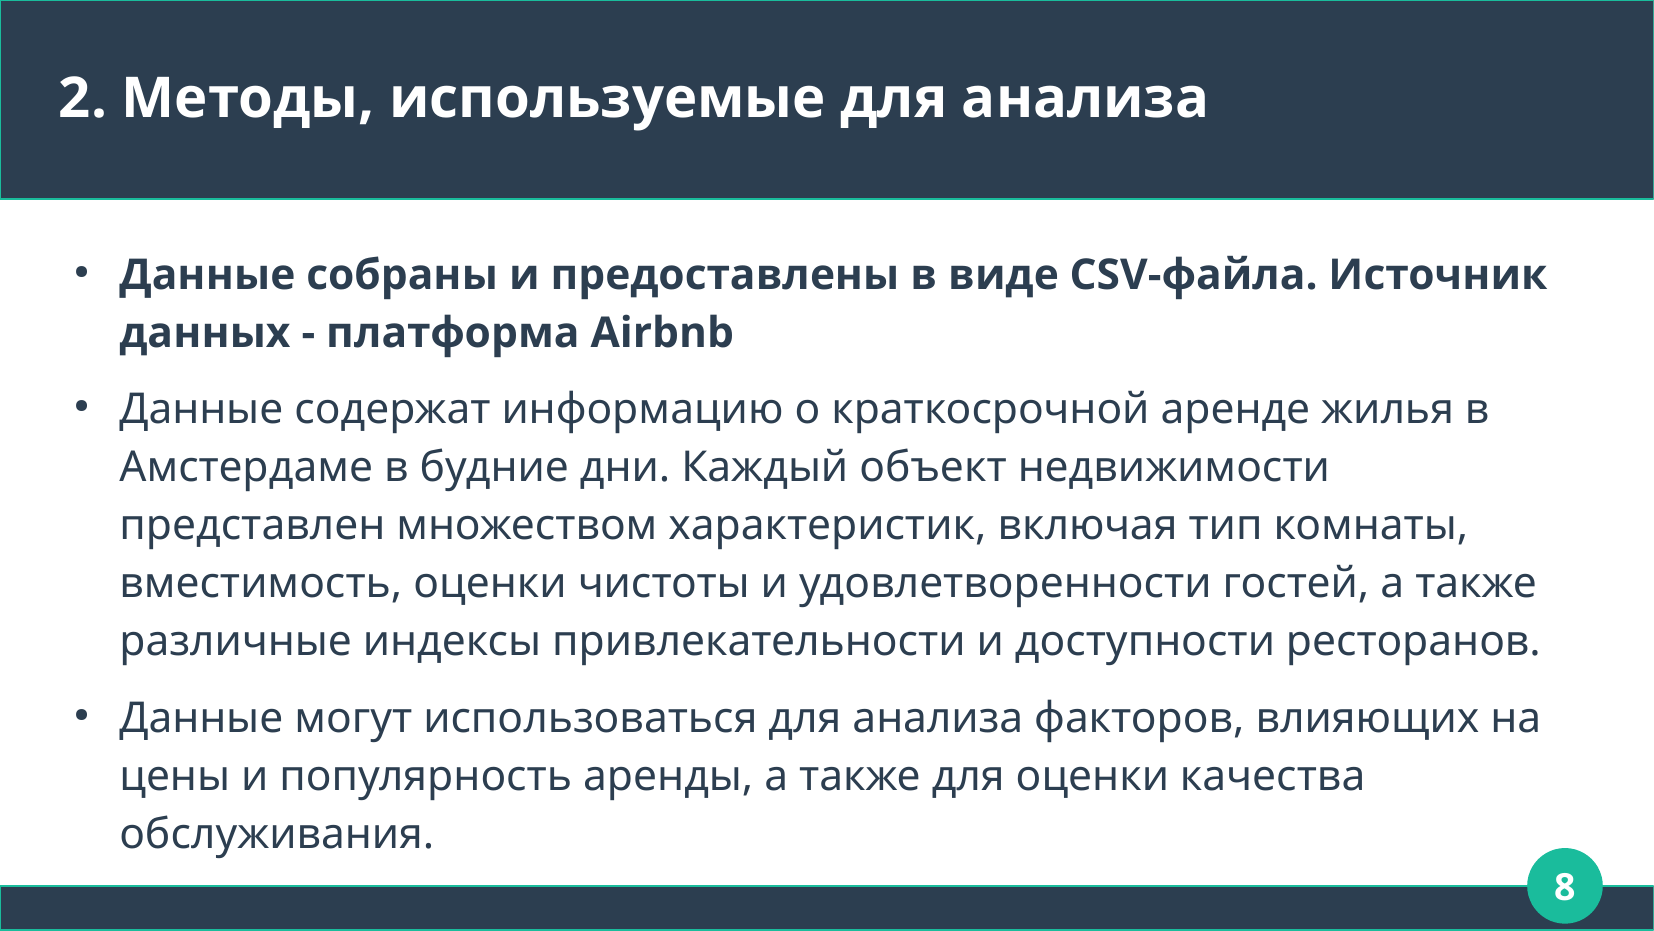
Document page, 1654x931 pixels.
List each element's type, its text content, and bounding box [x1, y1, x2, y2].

title 2. Методы, используемые для анализа [59, 37, 1595, 156]
list Данные собраны и предоставлены в виде CSV-файла. Источник данных - платформа Airbnb Данные содержат информацию о краткосрочной аренде жилья в Амстердаме в будние дни. Каждый объект недвижимости представлен множеством характеристик, включая тип комнаты, вместимость, оценки чистоты и удовлетворенности гостей, а также различные индексы привлекательности и доступности ресторанов. Данные могут использоваться для анализа факторов, влияющих на цены и популярность аренды, а также для оценки качества обслуживания. [59, 243, 1595, 864]
